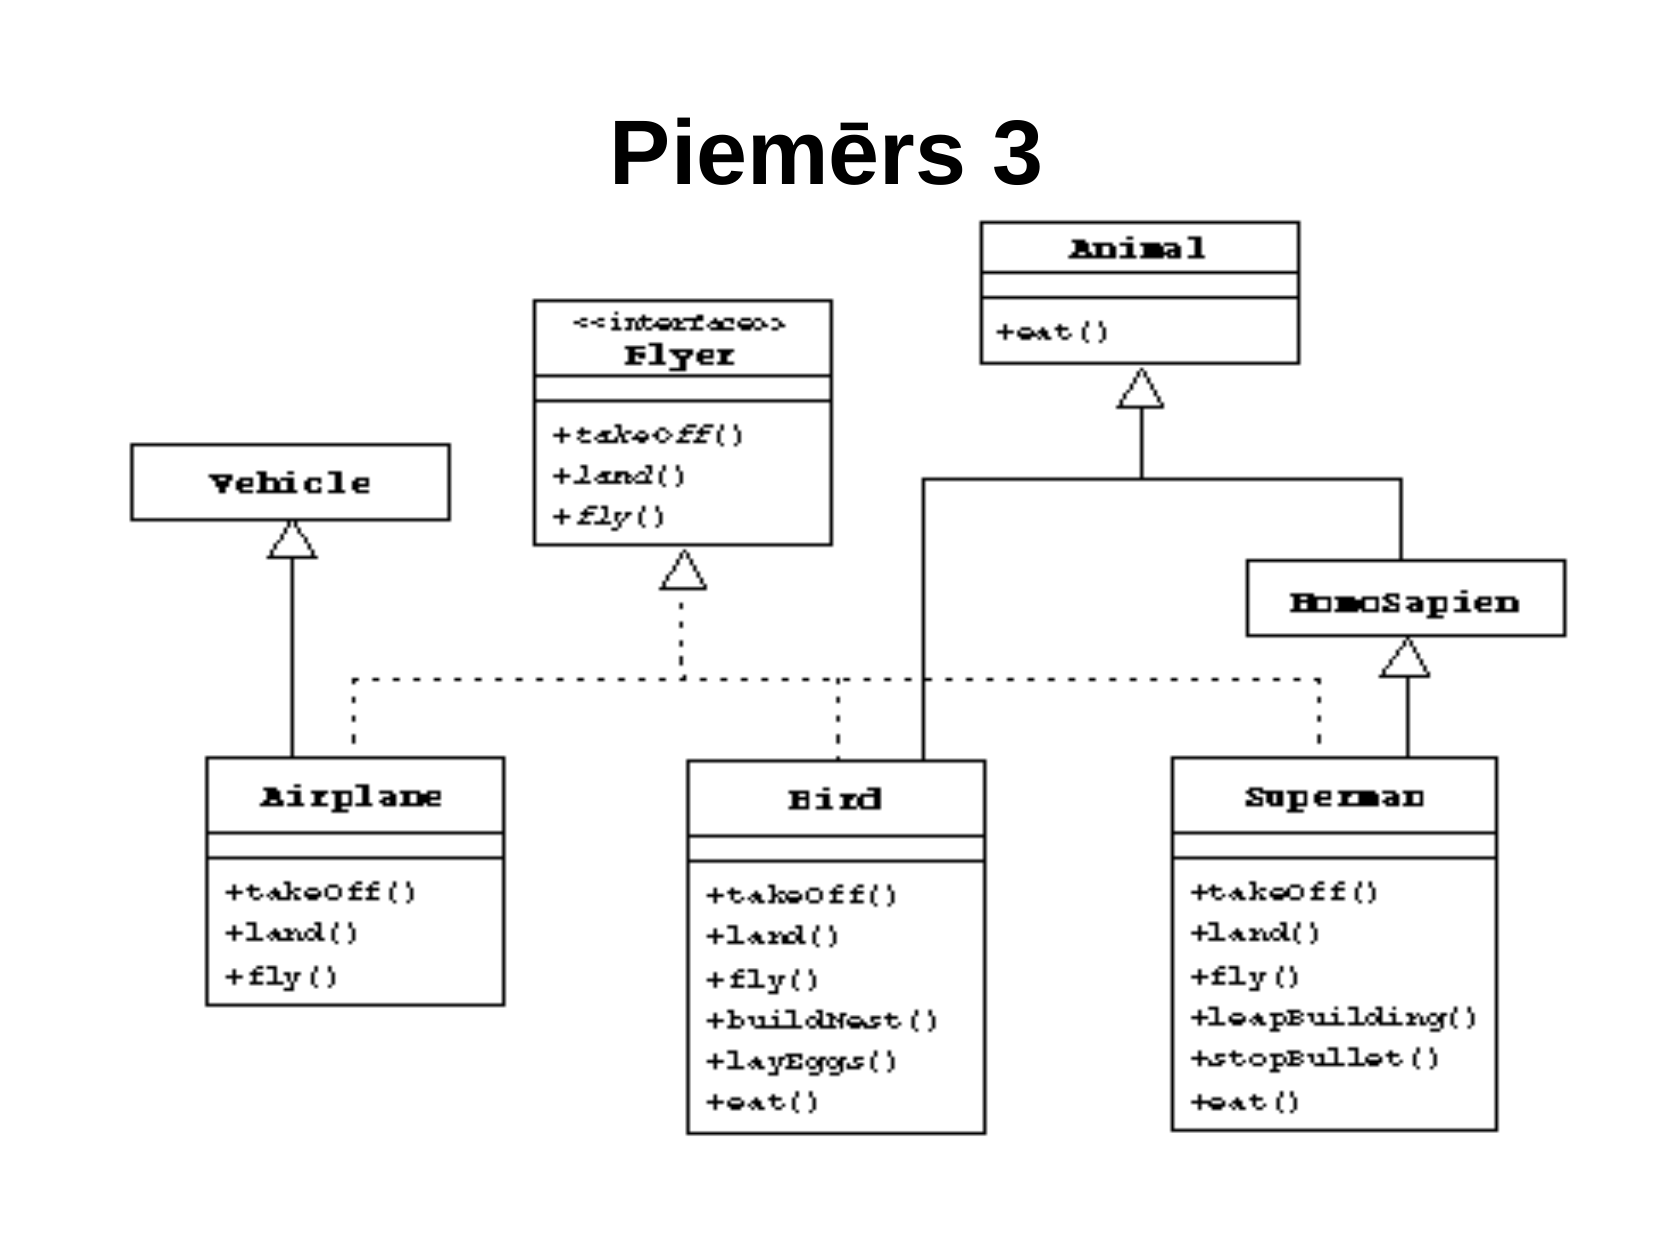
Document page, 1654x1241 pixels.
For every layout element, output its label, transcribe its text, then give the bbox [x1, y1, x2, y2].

title Piemērs 3 [82, 49, 1571, 200]
picture [70, 200, 1595, 1158]
